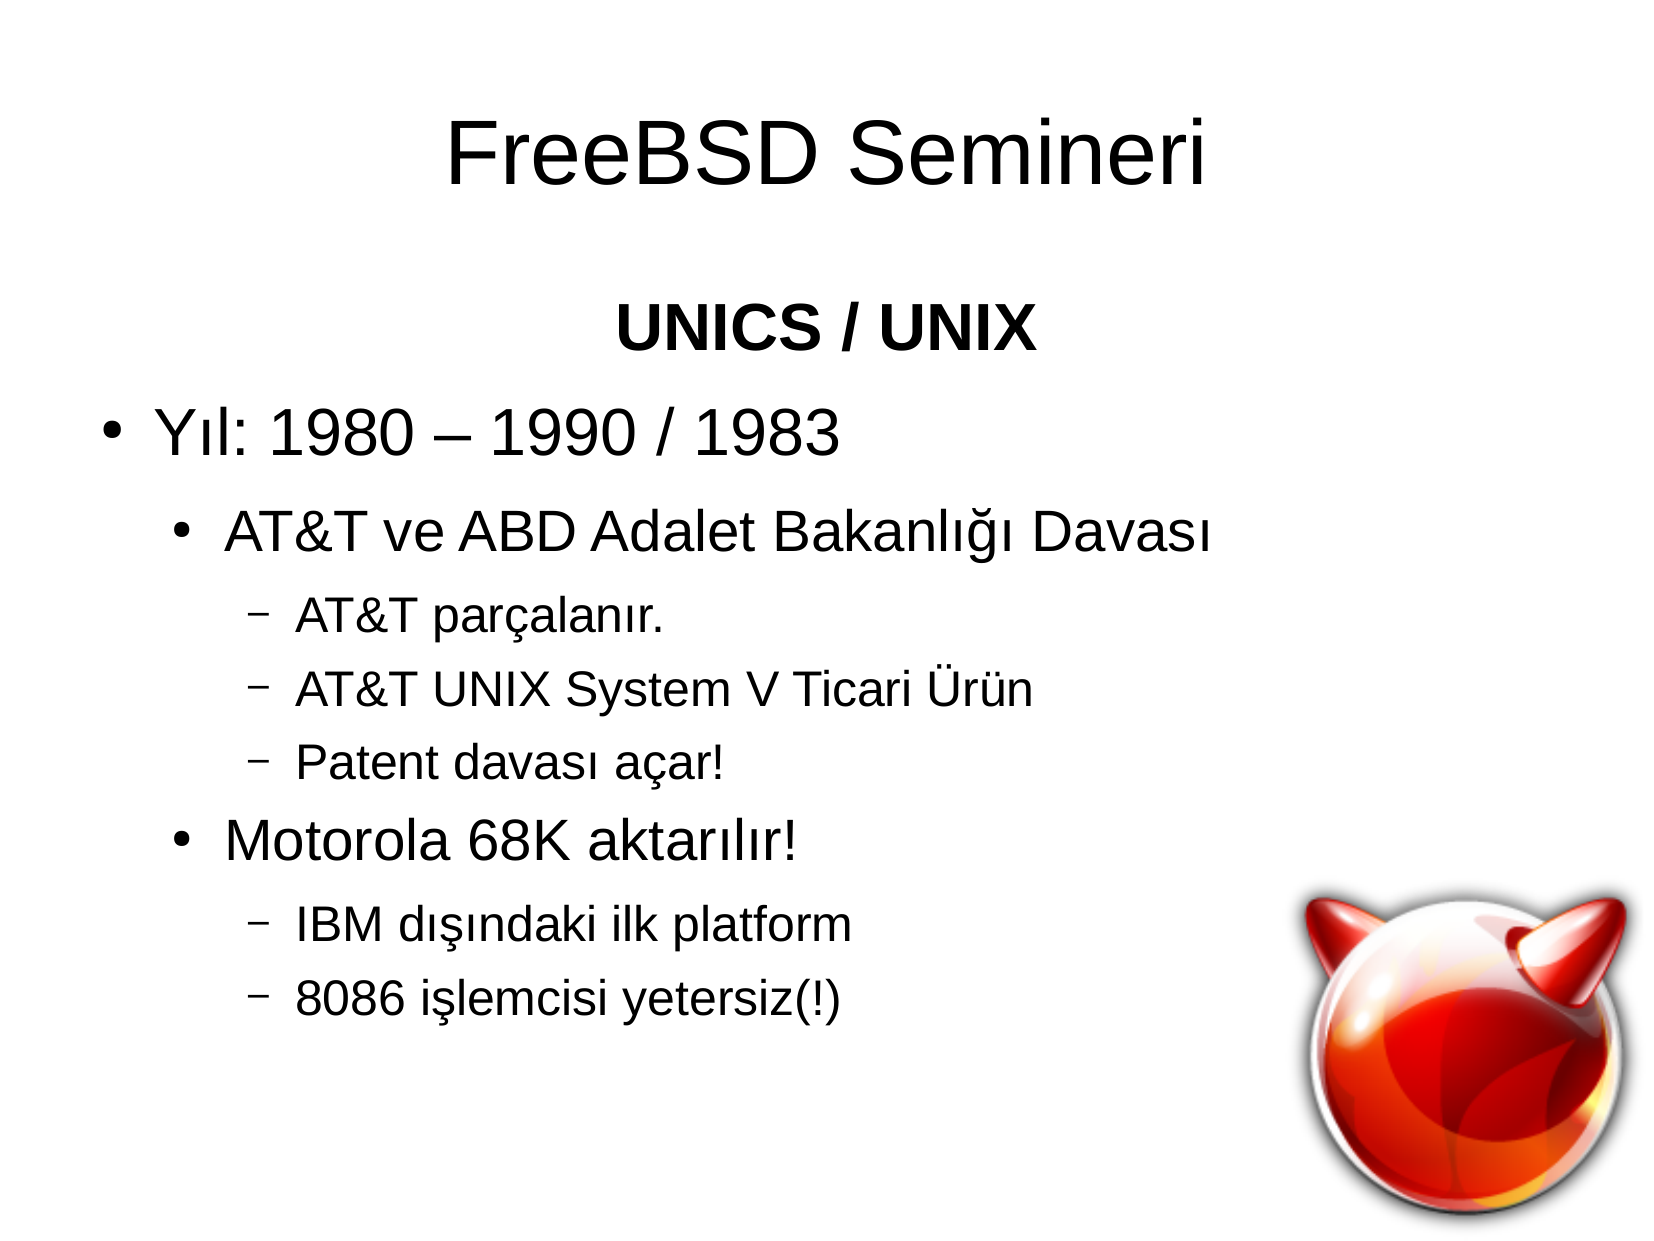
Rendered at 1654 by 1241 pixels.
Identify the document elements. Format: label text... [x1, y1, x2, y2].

list UNICS / UNIX Yıl: 1980 – 1990 / 1983 AT&T ve ABD Adalet Bakanlığı Davası AT&T parçalanır. AT&T UNIX System V Ticari Ürün Patent davası açar! Motorola 68K aktarılır! IBM dışındaki ilk platform 8086 işlemcisi yetersiz(!) [82, 290, 1571, 1109]
title FreeBSD Semineri [82, 49, 1571, 257]
picture [1282, 875, 1654, 1241]
